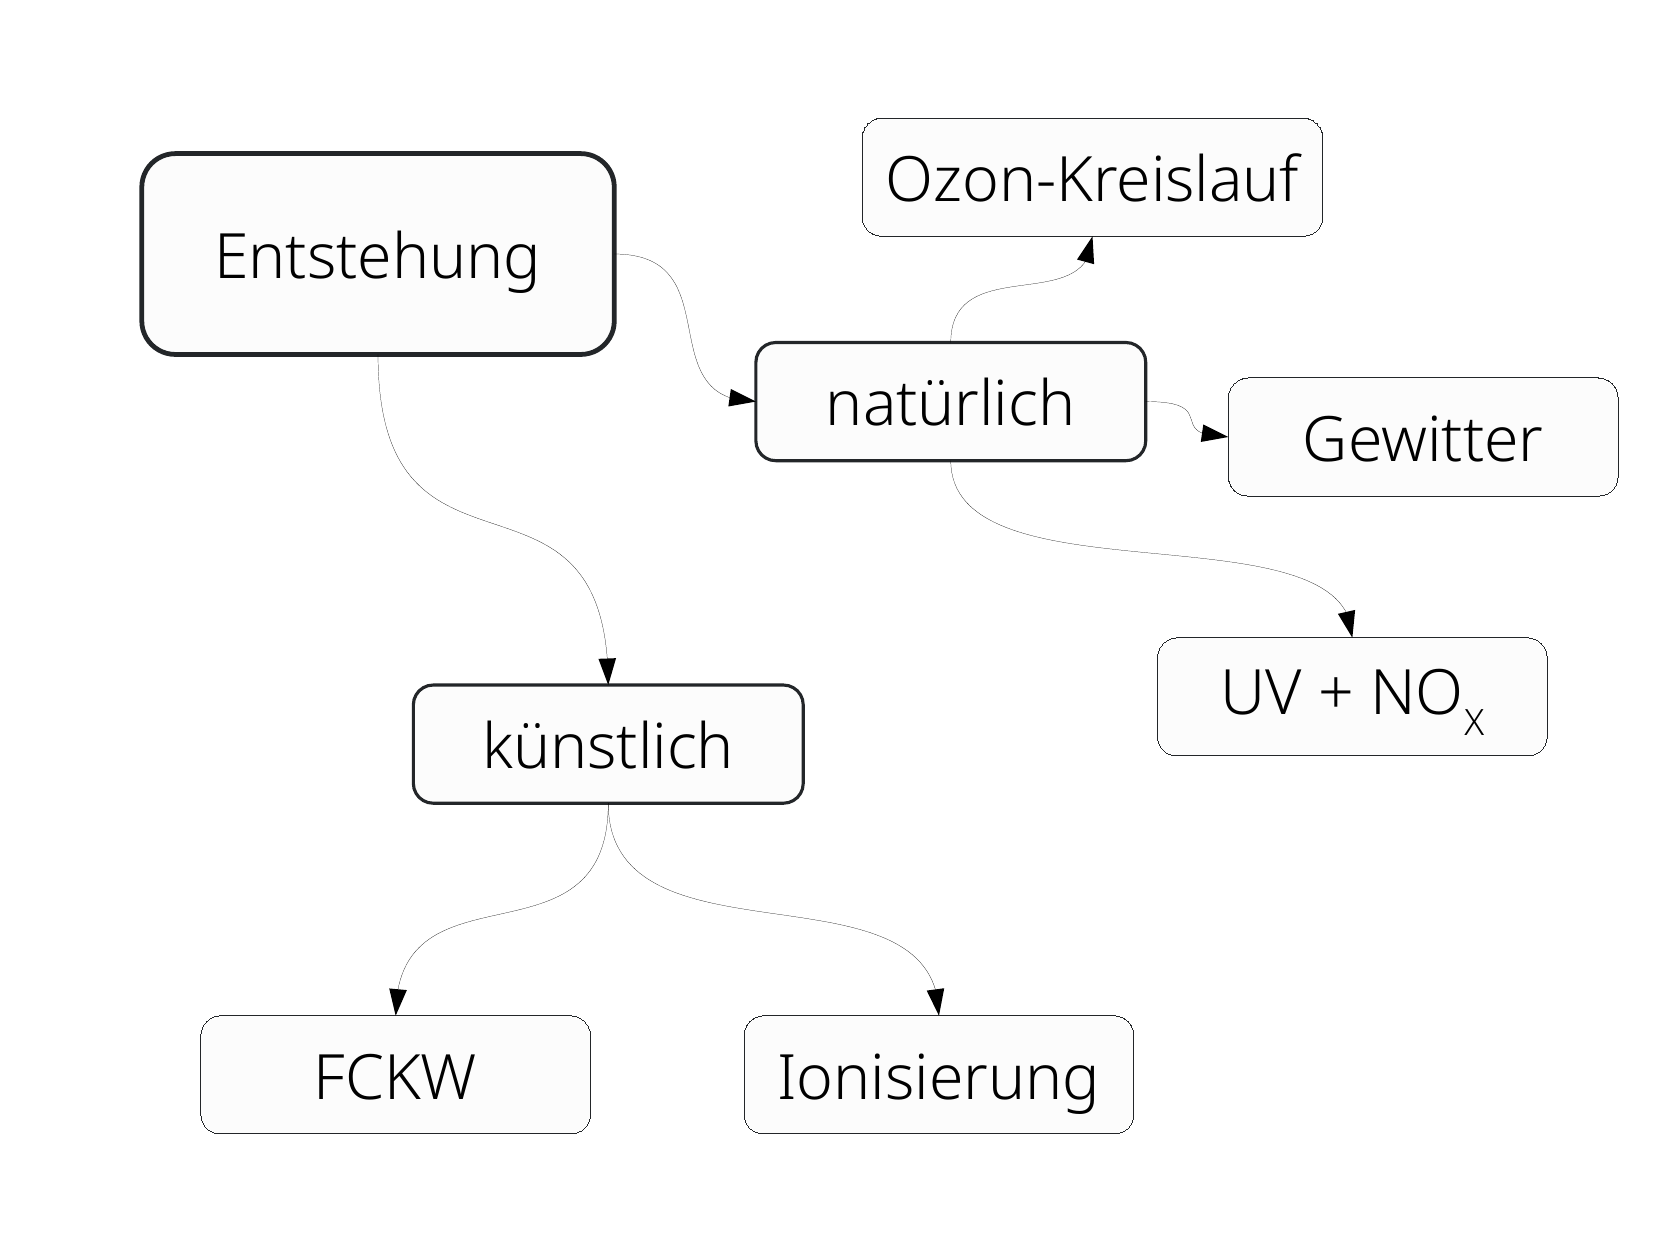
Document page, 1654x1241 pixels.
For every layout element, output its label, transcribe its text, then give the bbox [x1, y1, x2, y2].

text_box Ionisierung [744, 1015, 1134, 1134]
text_box Ozon-Kreislauf [862, 118, 1323, 237]
text_box Entstehung [141, 153, 615, 355]
text_box Gewitter [1228, 377, 1619, 497]
text_box UV + NOX [1157, 637, 1548, 756]
text_box FCKW [200, 1015, 591, 1134]
text_box natürlich [755, 342, 1146, 461]
text_box künstlich [413, 685, 804, 804]
